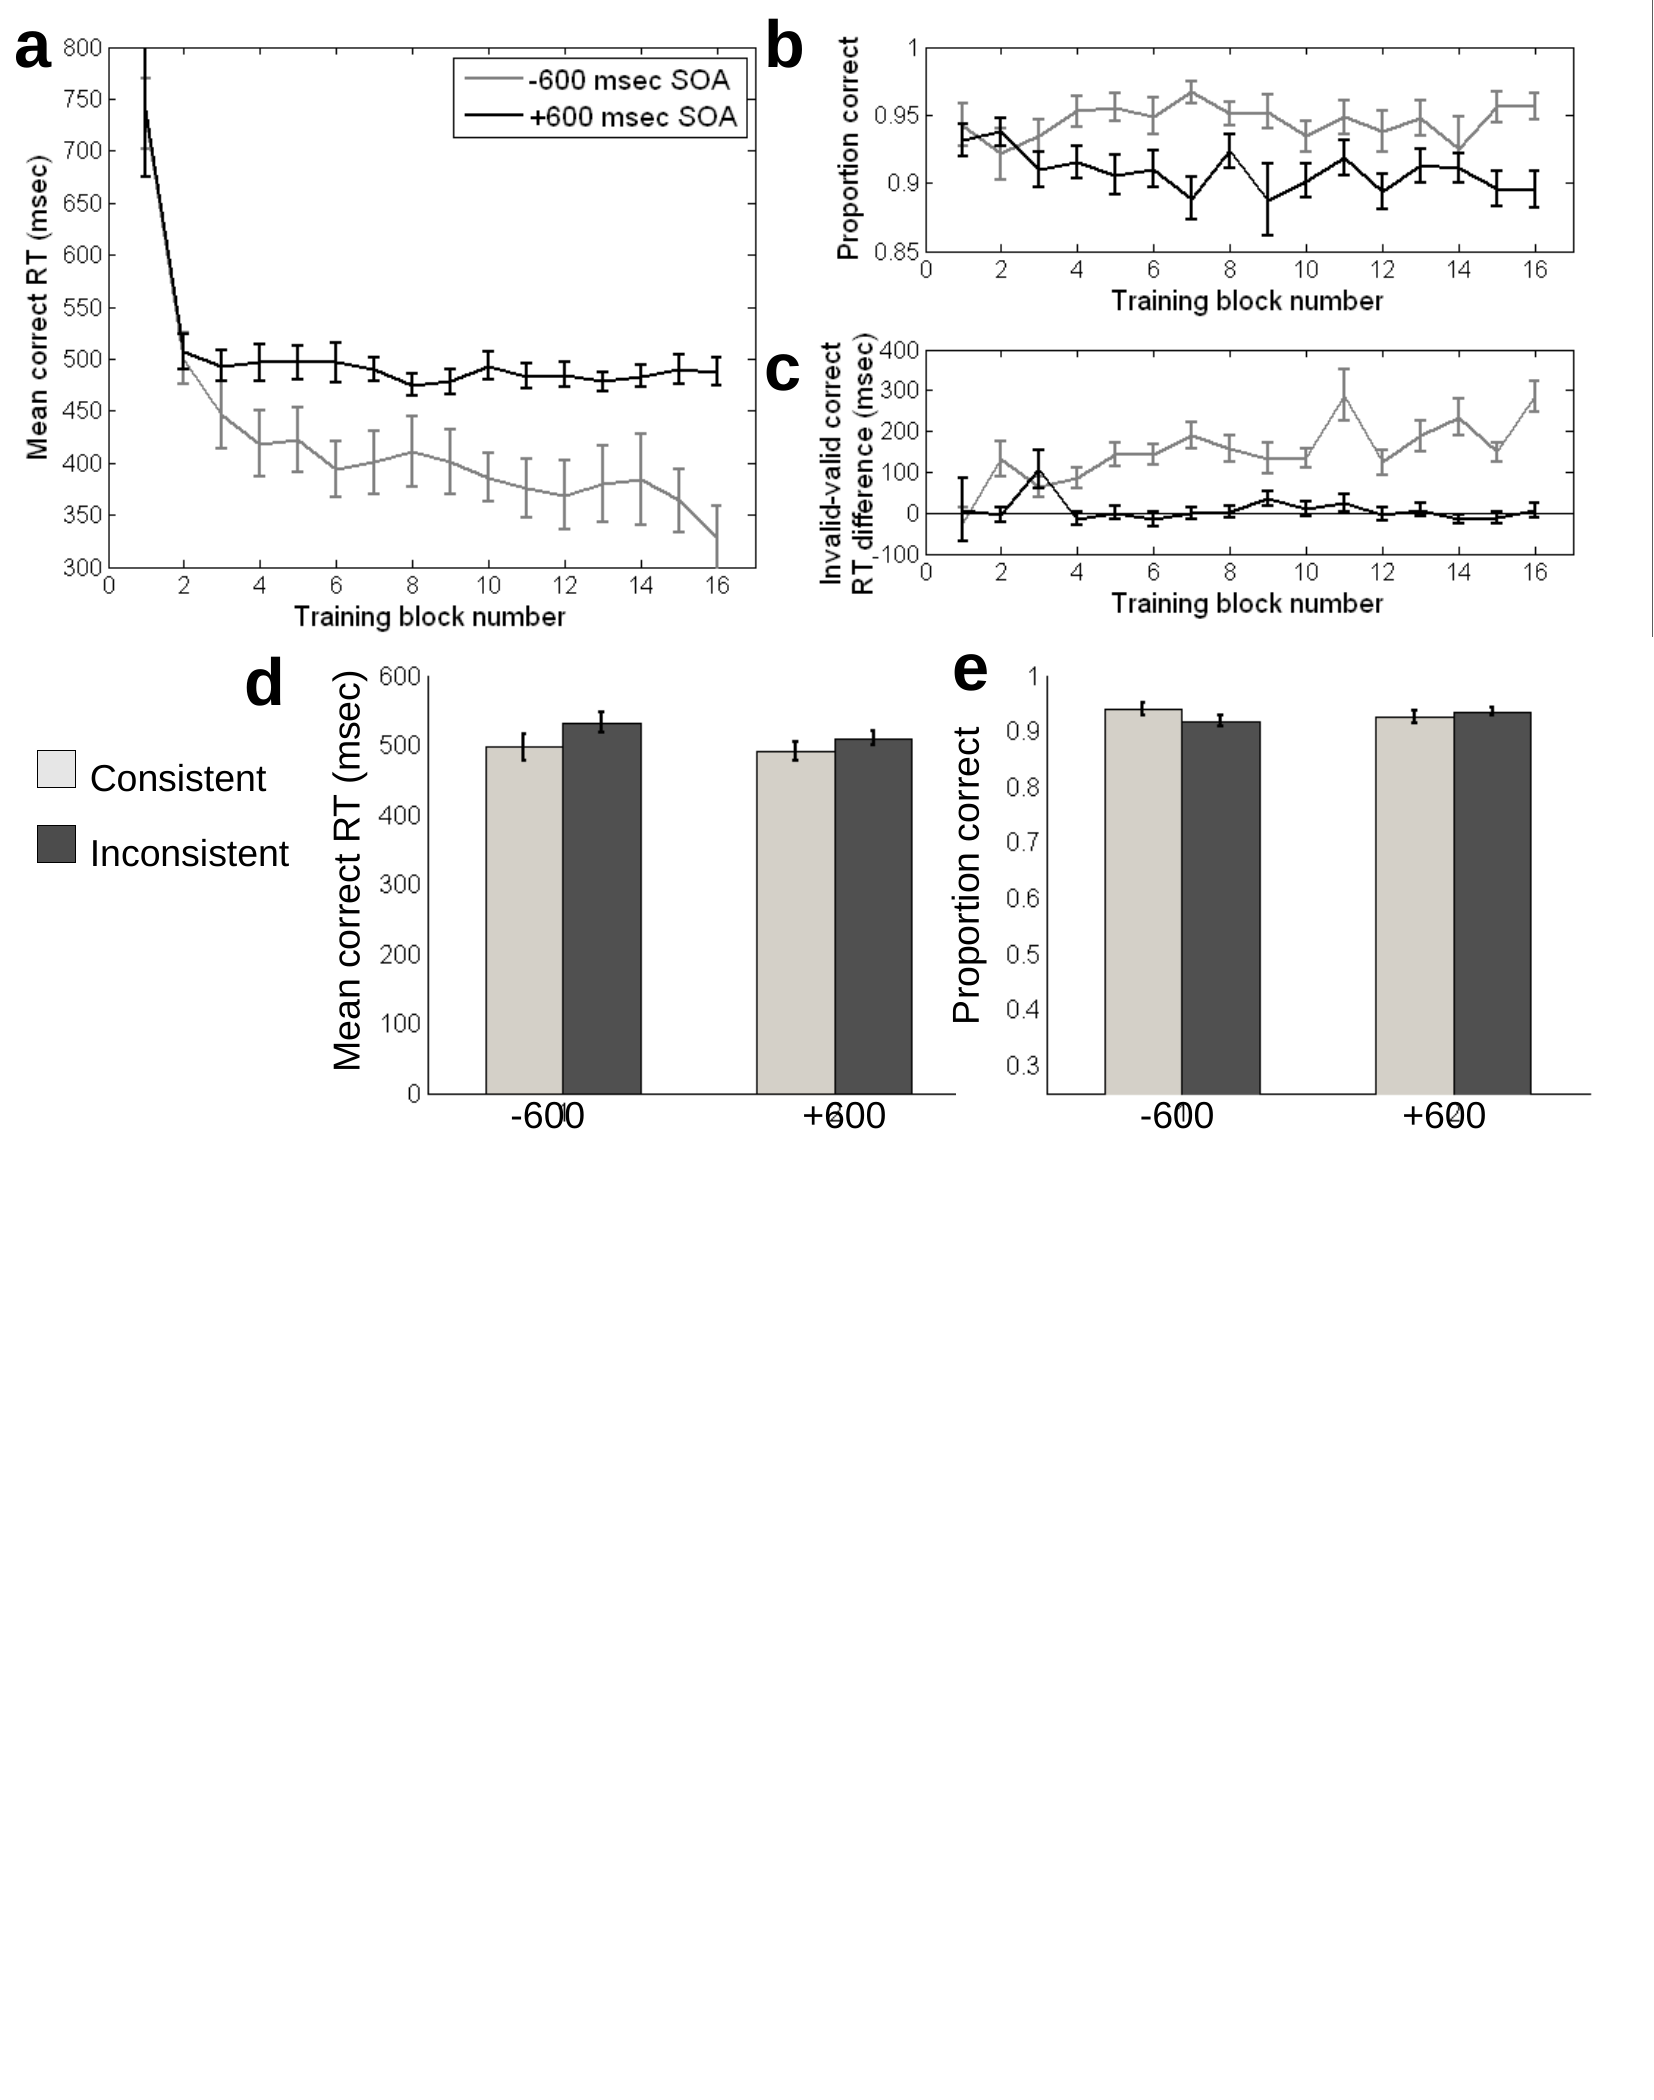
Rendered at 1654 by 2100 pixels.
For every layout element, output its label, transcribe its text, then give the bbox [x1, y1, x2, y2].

text_box -600 [495, 1087, 601, 1145]
picture [0, 0, 1653, 1150]
text_box a [0, 0, 67, 90]
text_box e [937, 622, 1005, 713]
text_box +600 [1387, 1087, 1504, 1145]
text_box Consistent [75, 750, 282, 807]
text_box Mean correct RT (msec) [318, 655, 376, 1088]
text_box -600 [1125, 1087, 1230, 1145]
text_box Proportion correct [937, 713, 995, 1040]
text_box +600 [787, 1087, 933, 1145]
text_box b [750, 0, 826, 90]
text_box [37, 825, 75, 863]
text_box [37, 750, 75, 788]
text_box d [229, 637, 301, 728]
text_box Inconsistent [75, 825, 305, 882]
text_box c [750, 322, 826, 413]
